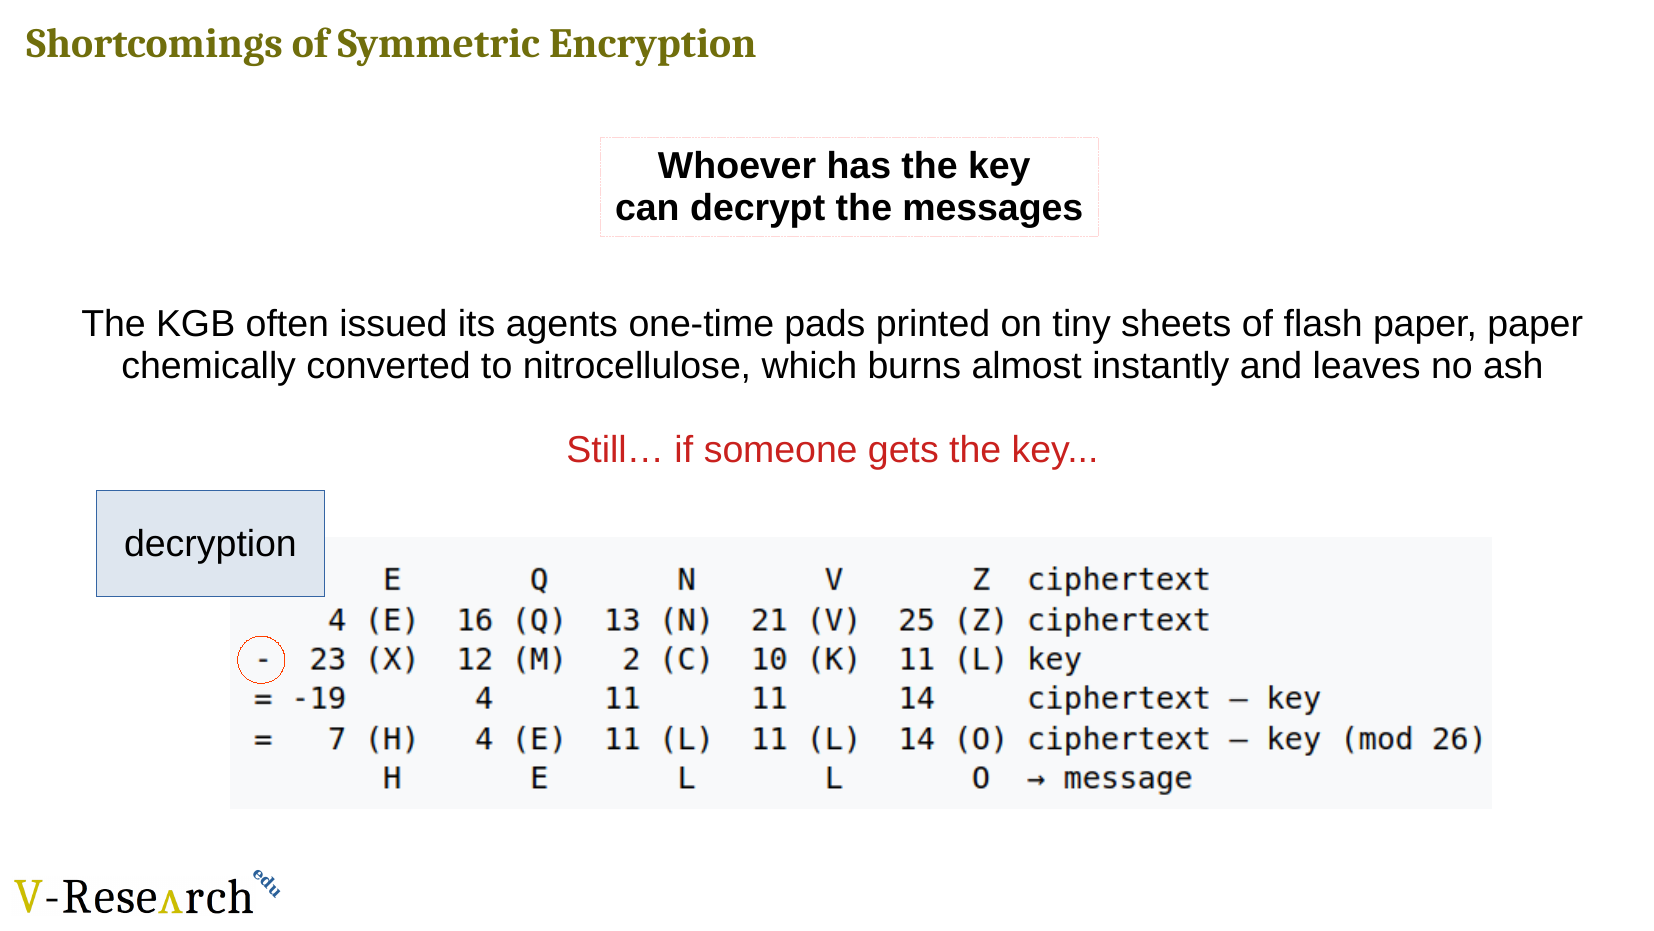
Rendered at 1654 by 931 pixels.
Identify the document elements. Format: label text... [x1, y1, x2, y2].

text_box decryption [96, 490, 325, 597]
text_box edu [222, 847, 333, 931]
text_box The KGB often issued its agents one-time pads printed on tiny sheets of flash paper, paper chemically converted to nitrocellulose, which burns almost instantly and leaves no ash Still… if someone gets the key... [47, 295, 1619, 479]
picture [230, 537, 1492, 810]
text_box Whoever has the key can decrypt the messages [600, 137, 1099, 237]
picture [11, 876, 255, 916]
text_box Shortcomings of Symmetric Encryption [11, 12, 1193, 77]
